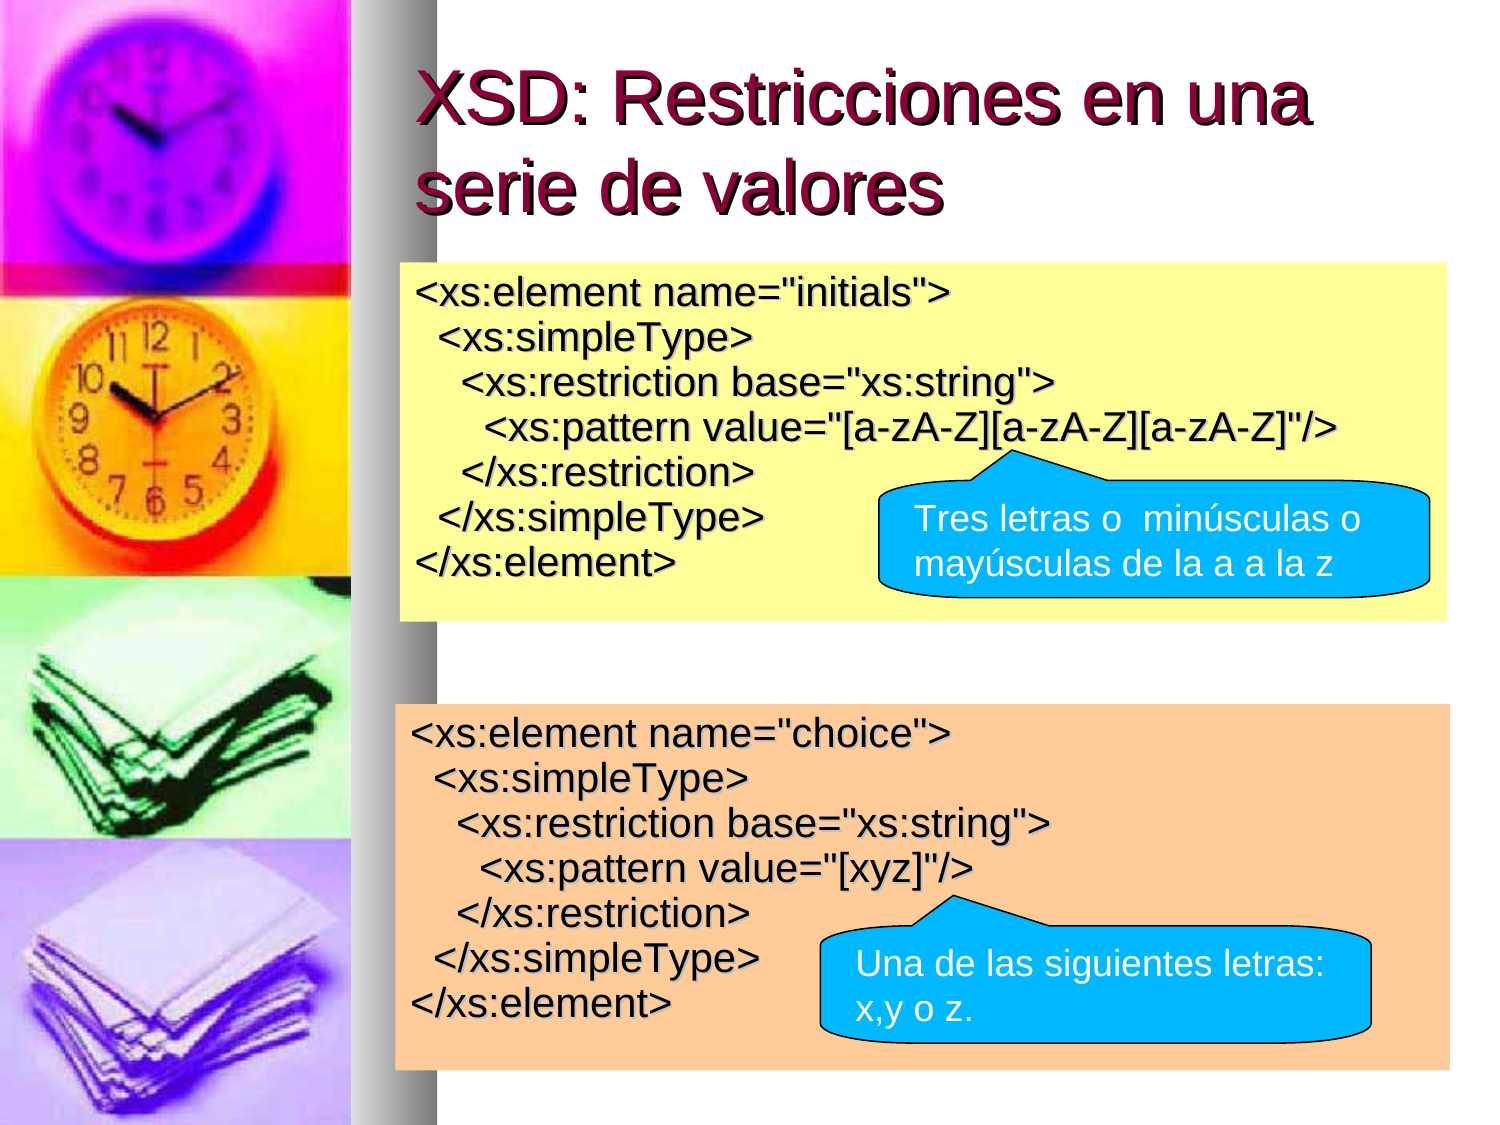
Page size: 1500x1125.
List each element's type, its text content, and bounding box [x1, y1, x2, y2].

picture [0, 0, 351, 1125]
text_box Una de las siguientes letras: x,y o z. [820, 895, 1372, 1044]
list <xs:element name="choice"> <xs:simpleType> <xs:restriction base="xs:string"> <xs:pattern value="[xyz]"/> </xs:restriction> </xs:simpleType> </xs:element> [395, 704, 1450, 1071]
text_box Tres letras o minúsculas o mayúsculas de la a a la z [878, 450, 1430, 598]
list <xs:element name="initials"> <xs:simpleType> <xs:restriction base="xs:string"> <xs:pattern value="[a-zA-Z][a-zA-Z][a-zA-Z]"/> </xs:restriction> </xs:simpleType> </xs:element> [399, 262, 1447, 622]
title XSD: Restricciones en una serie de valores [399, 37, 1450, 238]
